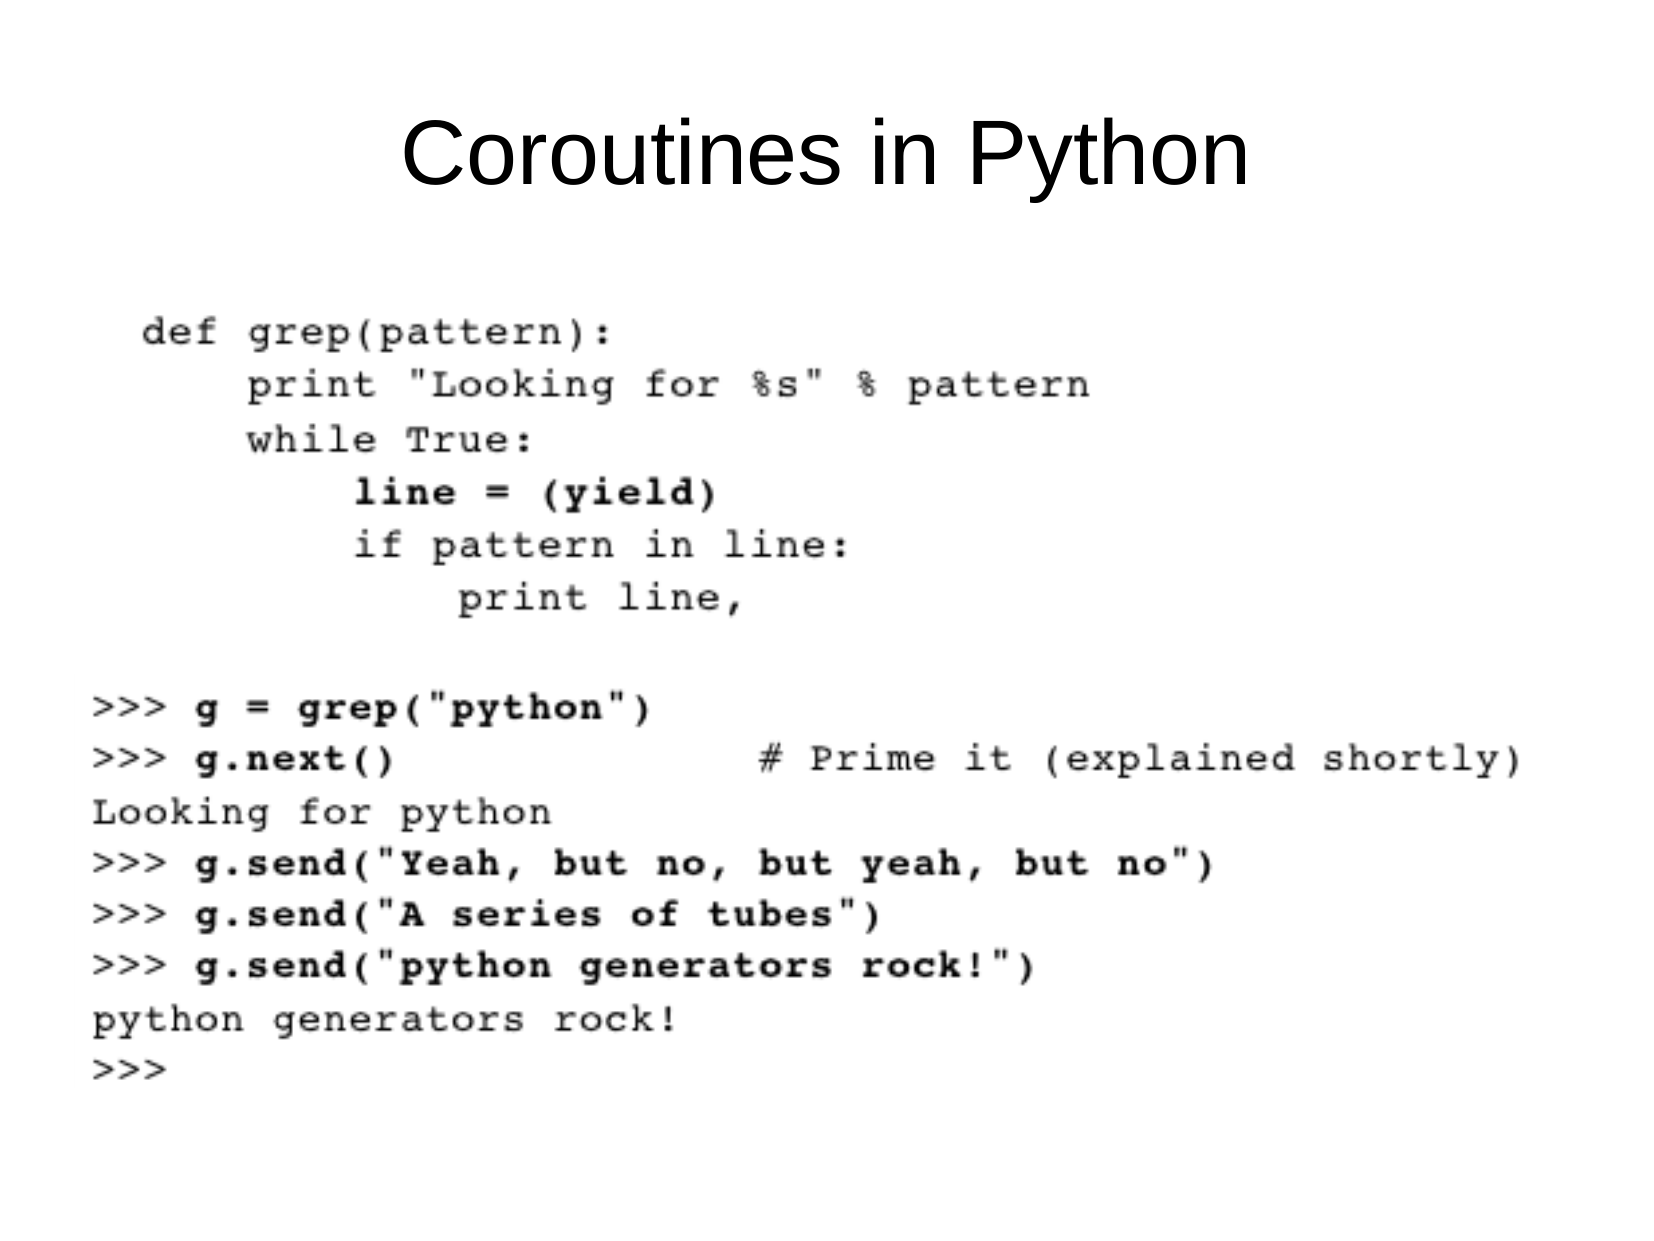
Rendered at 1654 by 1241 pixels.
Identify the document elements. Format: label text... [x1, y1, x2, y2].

picture [89, 292, 1126, 638]
picture [73, 674, 1556, 1088]
title Coroutines in Python [82, 49, 1571, 257]
